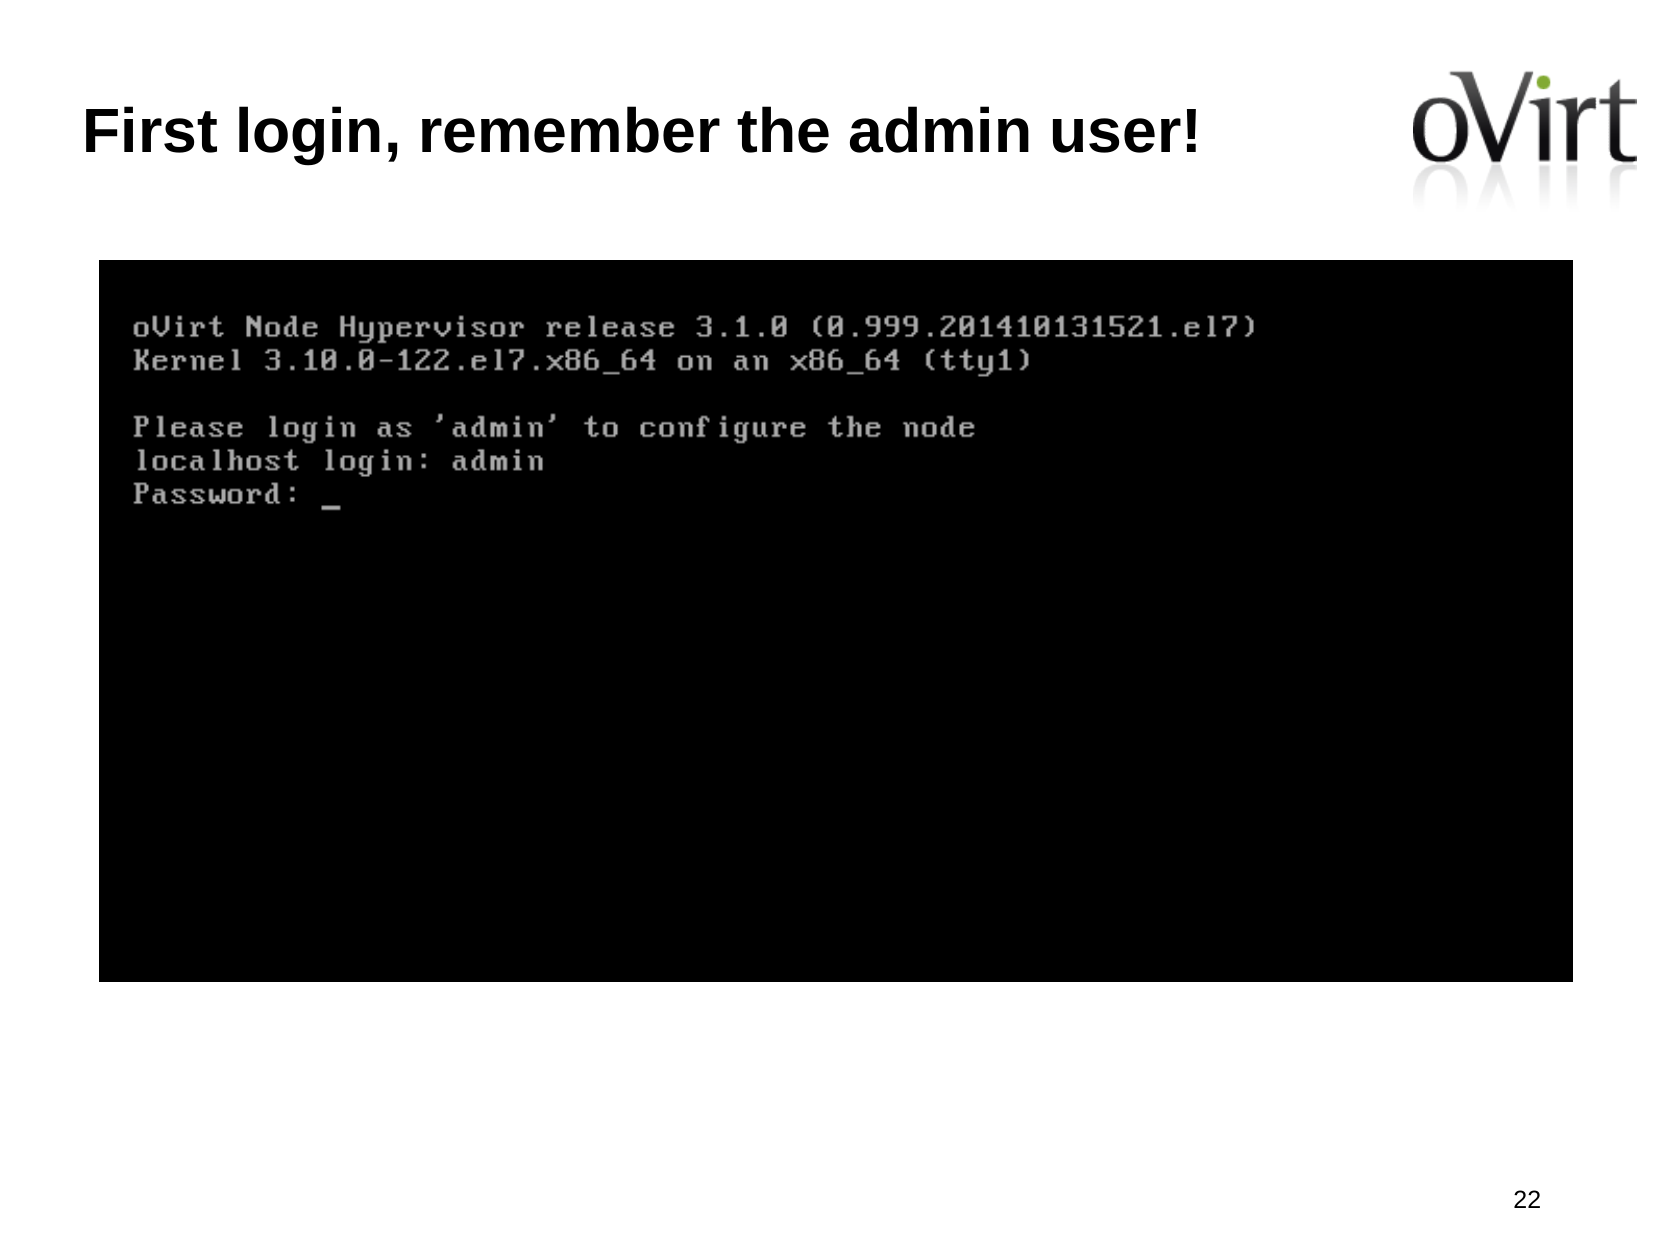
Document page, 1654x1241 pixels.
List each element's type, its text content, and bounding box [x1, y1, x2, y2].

picture [99, 260, 1573, 982]
title First login, remember the admin user! [82, 37, 1303, 226]
picture [1413, 63, 1637, 212]
